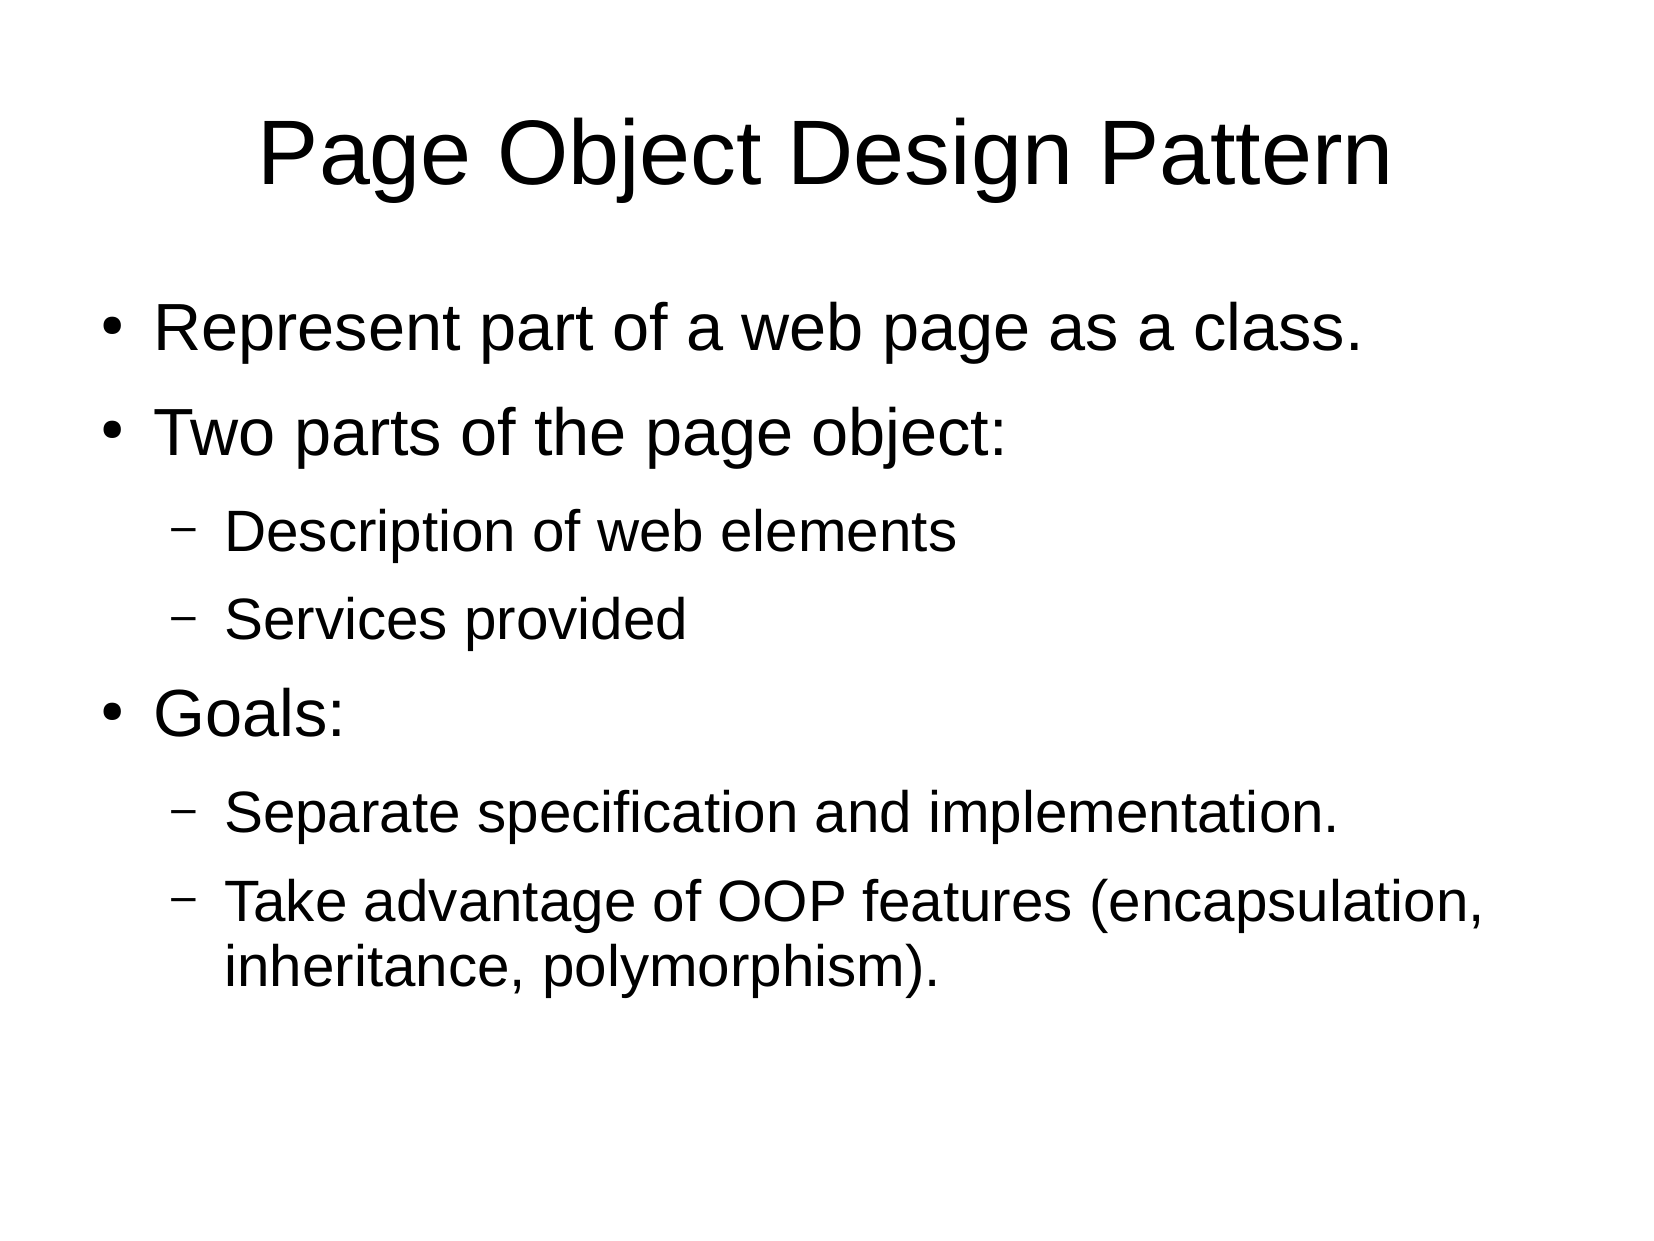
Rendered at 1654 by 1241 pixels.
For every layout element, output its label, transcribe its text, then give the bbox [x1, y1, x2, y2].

title Page Object Design Pattern [82, 49, 1571, 257]
list Represent part of a web page as a class. Two parts of the page object: Description of web elements Services provided Goals: Separate specification and implementation. Take advantage of OOP features (encapsulation, inheritance, polymorphism). [82, 290, 1561, 1010]
